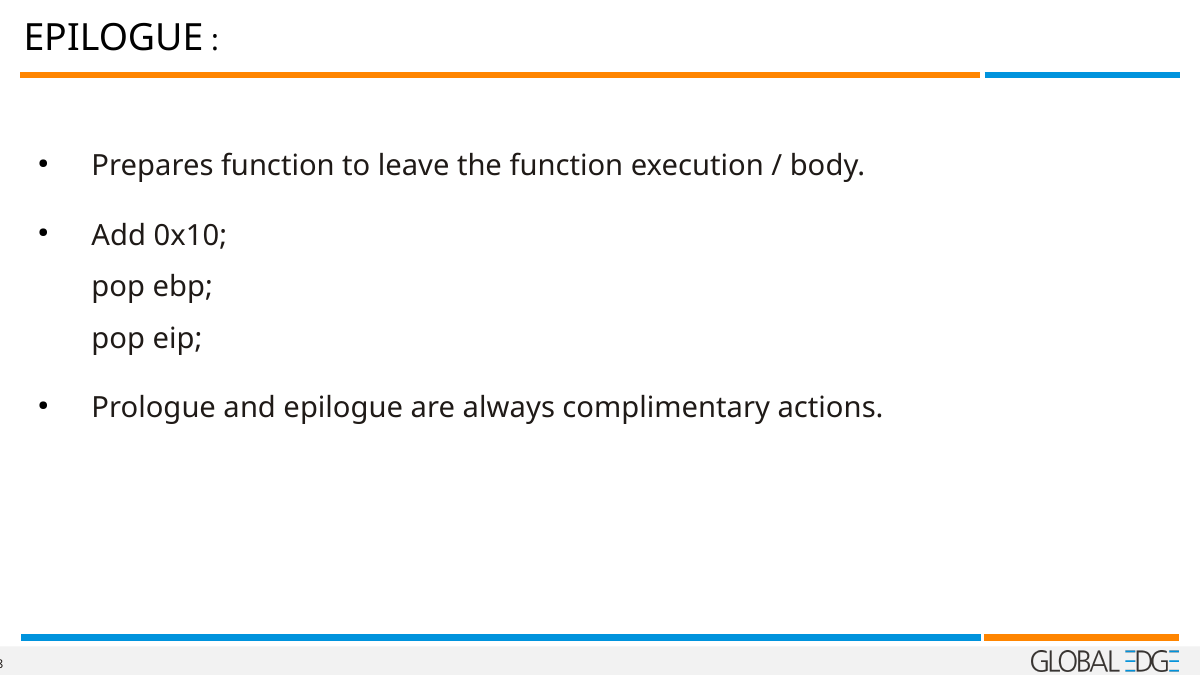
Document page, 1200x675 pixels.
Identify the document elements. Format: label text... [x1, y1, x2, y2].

picture [1031, 650, 1179, 672]
title EPILOGUE : [23, 9, 1158, 63]
list Prepares function to leave the function execution / body. Add 0x10; pop ebp; pop eip; Prologue and epilogue are always complimentary actions. [20, 87, 1179, 628]
